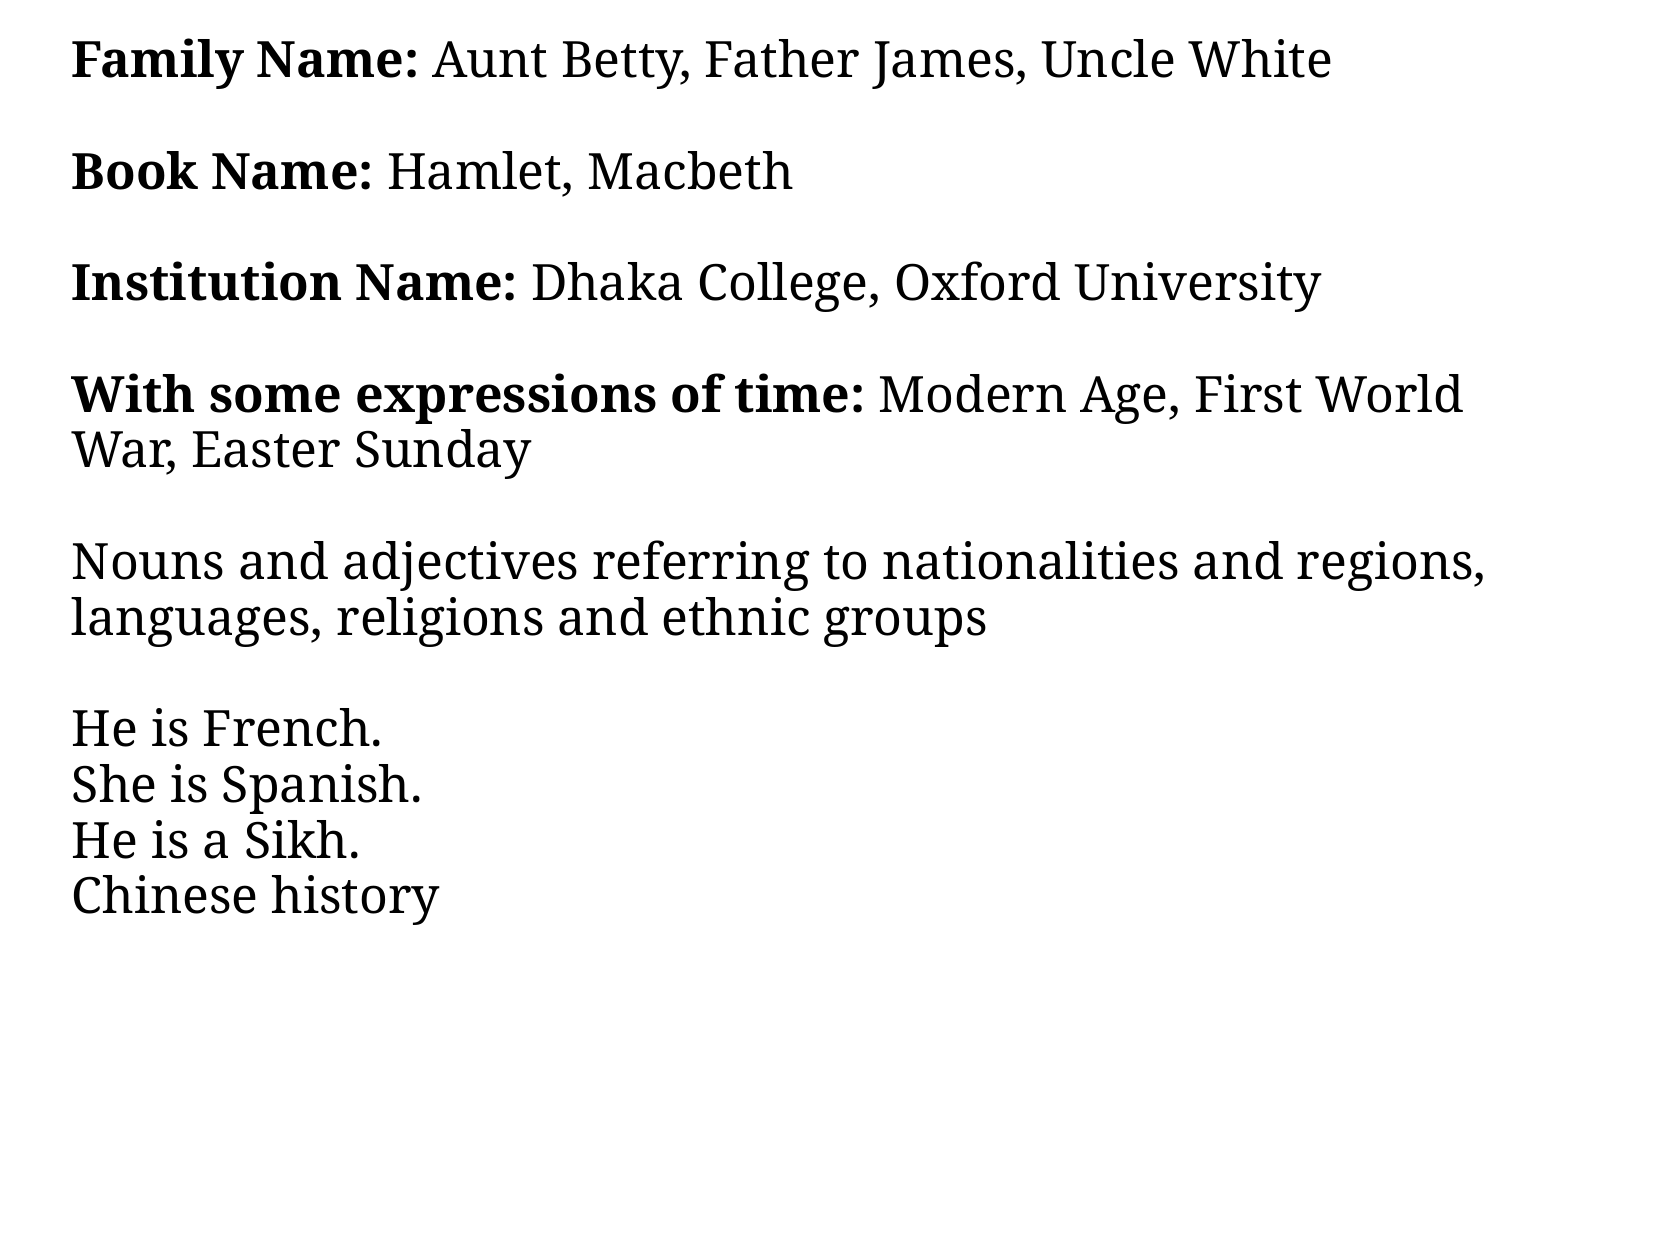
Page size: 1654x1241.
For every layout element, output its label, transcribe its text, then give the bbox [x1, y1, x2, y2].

text_box Family Name: Aunt Betty, Father James, Uncle White Book Name: Hamlet, Macbeth Institution Name: Dhaka College, Oxford University With some expressions of time: Modern Age, First World War, Easter Sunday Nouns and adjectives referring to nationalities and regions, languages, religions and ethnic groups He is French. She is Spanish. He is a Sikh. Chinese history [71, 31, 1560, 1140]
